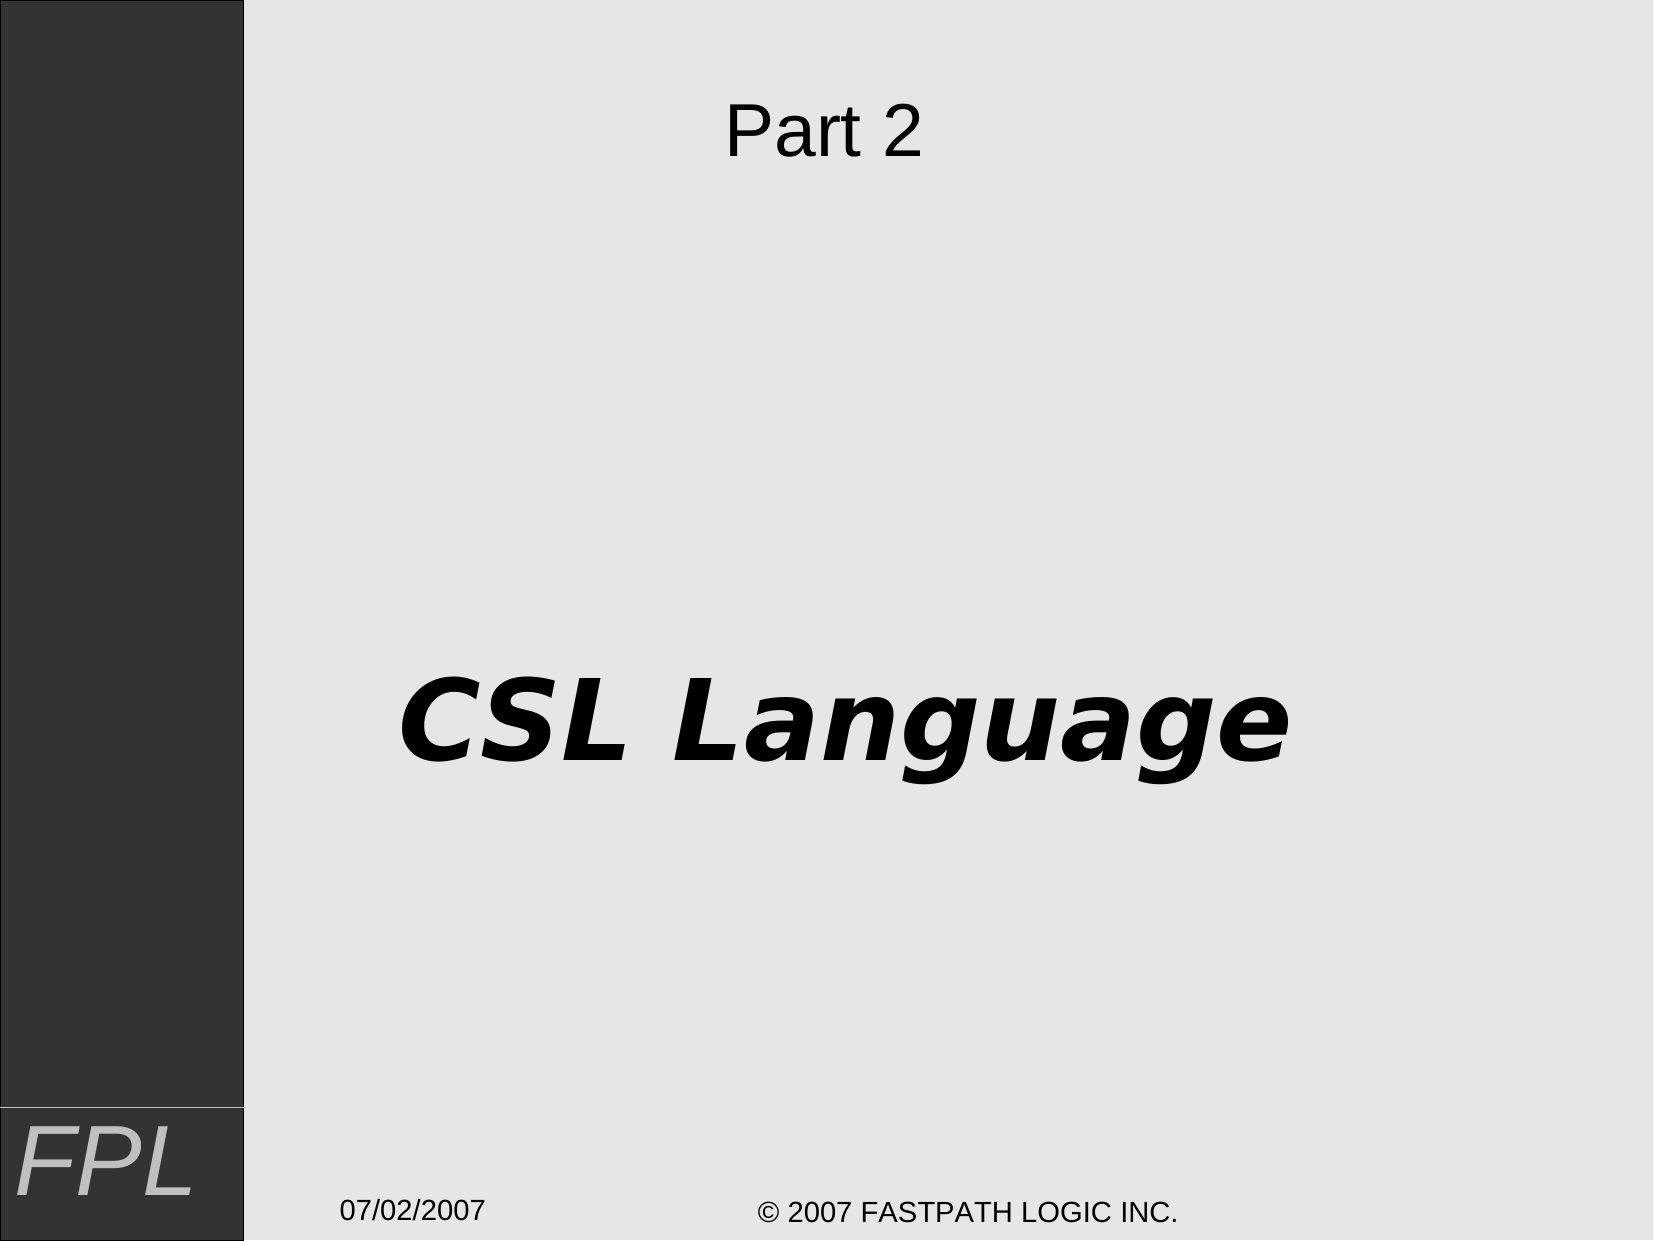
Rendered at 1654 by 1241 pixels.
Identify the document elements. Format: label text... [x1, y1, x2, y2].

list CSL Language [126, 219, 1566, 1133]
title Part 2 [118, 41, 1531, 220]
